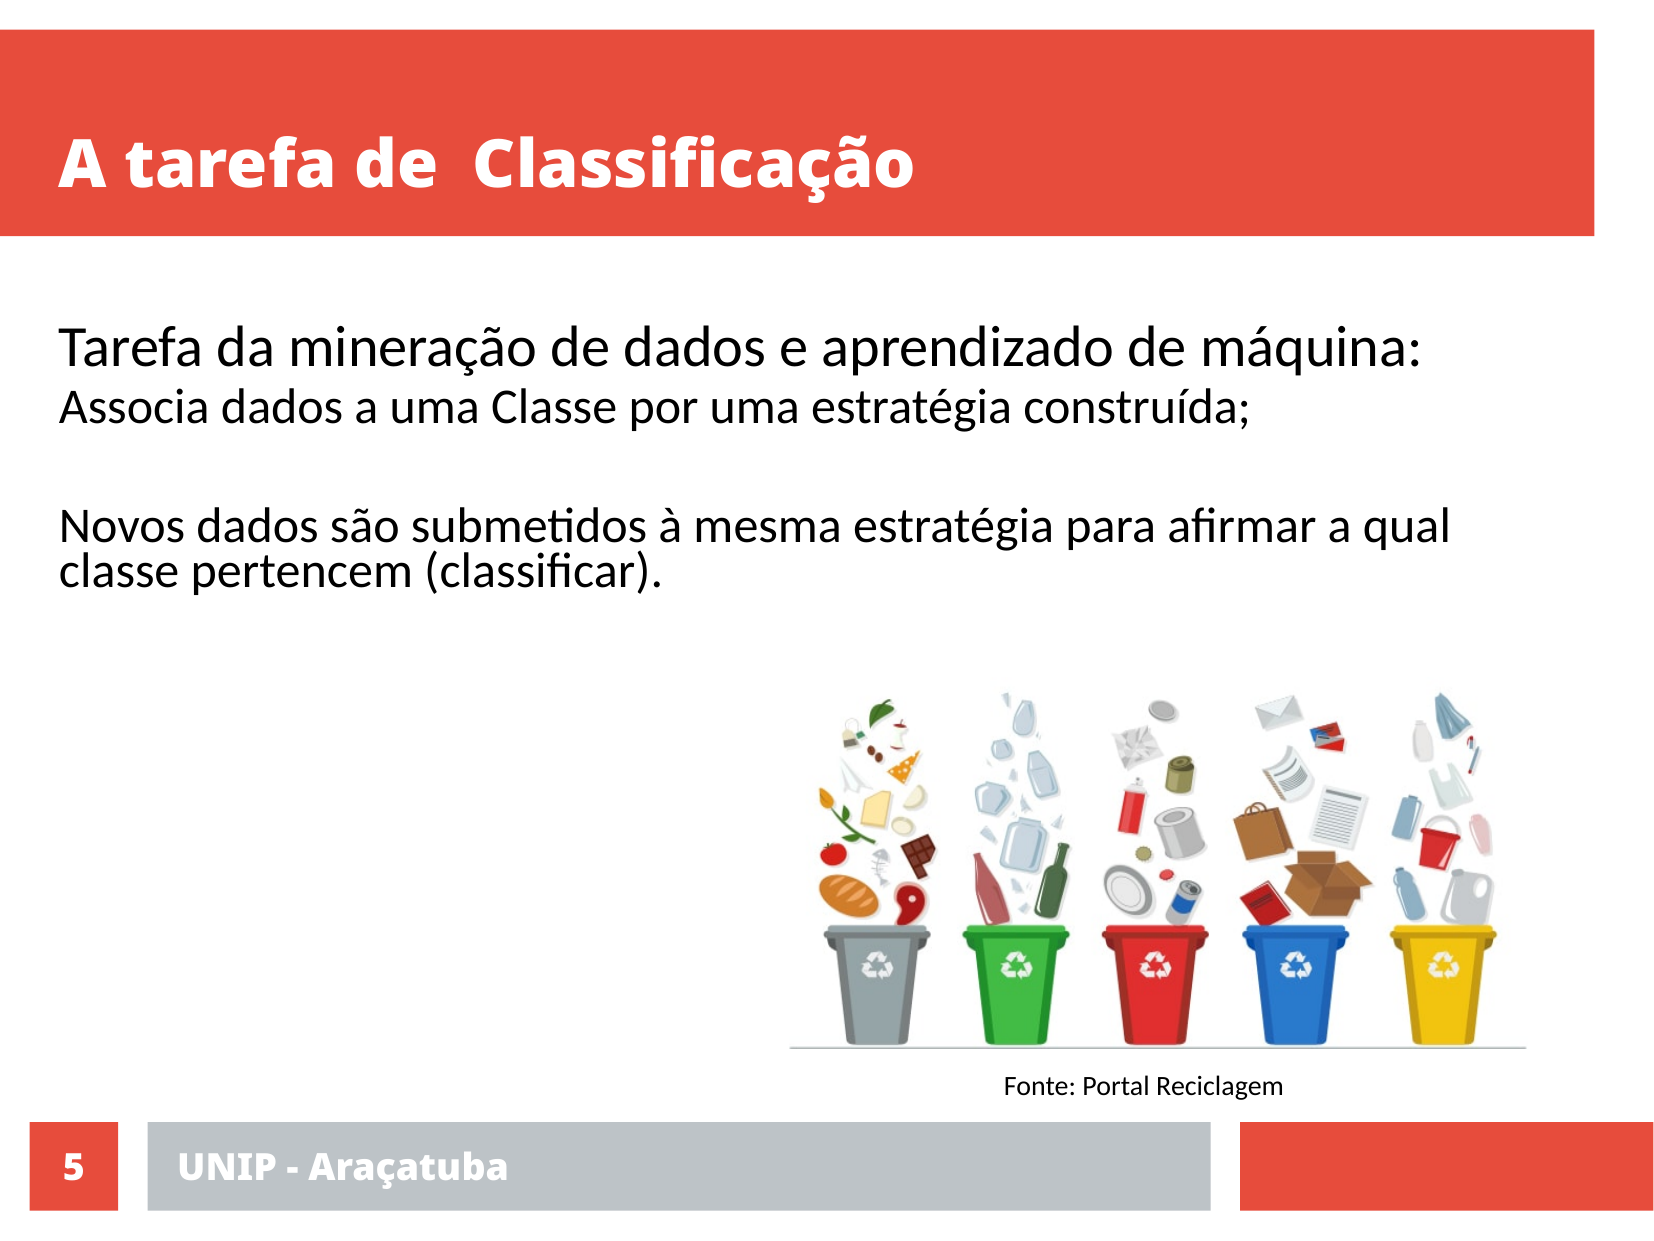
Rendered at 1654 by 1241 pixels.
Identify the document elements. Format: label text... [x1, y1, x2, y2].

list Tarefa da mineração de dados e aprendizado de máquina: Associa dados a uma Classe por uma estratégia construída; Novos dados são submetidos à mesma estratégia para afirmar a qual classe pertencem (classificar). [59, 324, 1565, 1093]
text_box Fonte: Portal Reciclagem [989, 1060, 1299, 1109]
picture [739, 677, 1578, 1049]
title A tarefa de Classificação [59, 59, 1595, 207]
